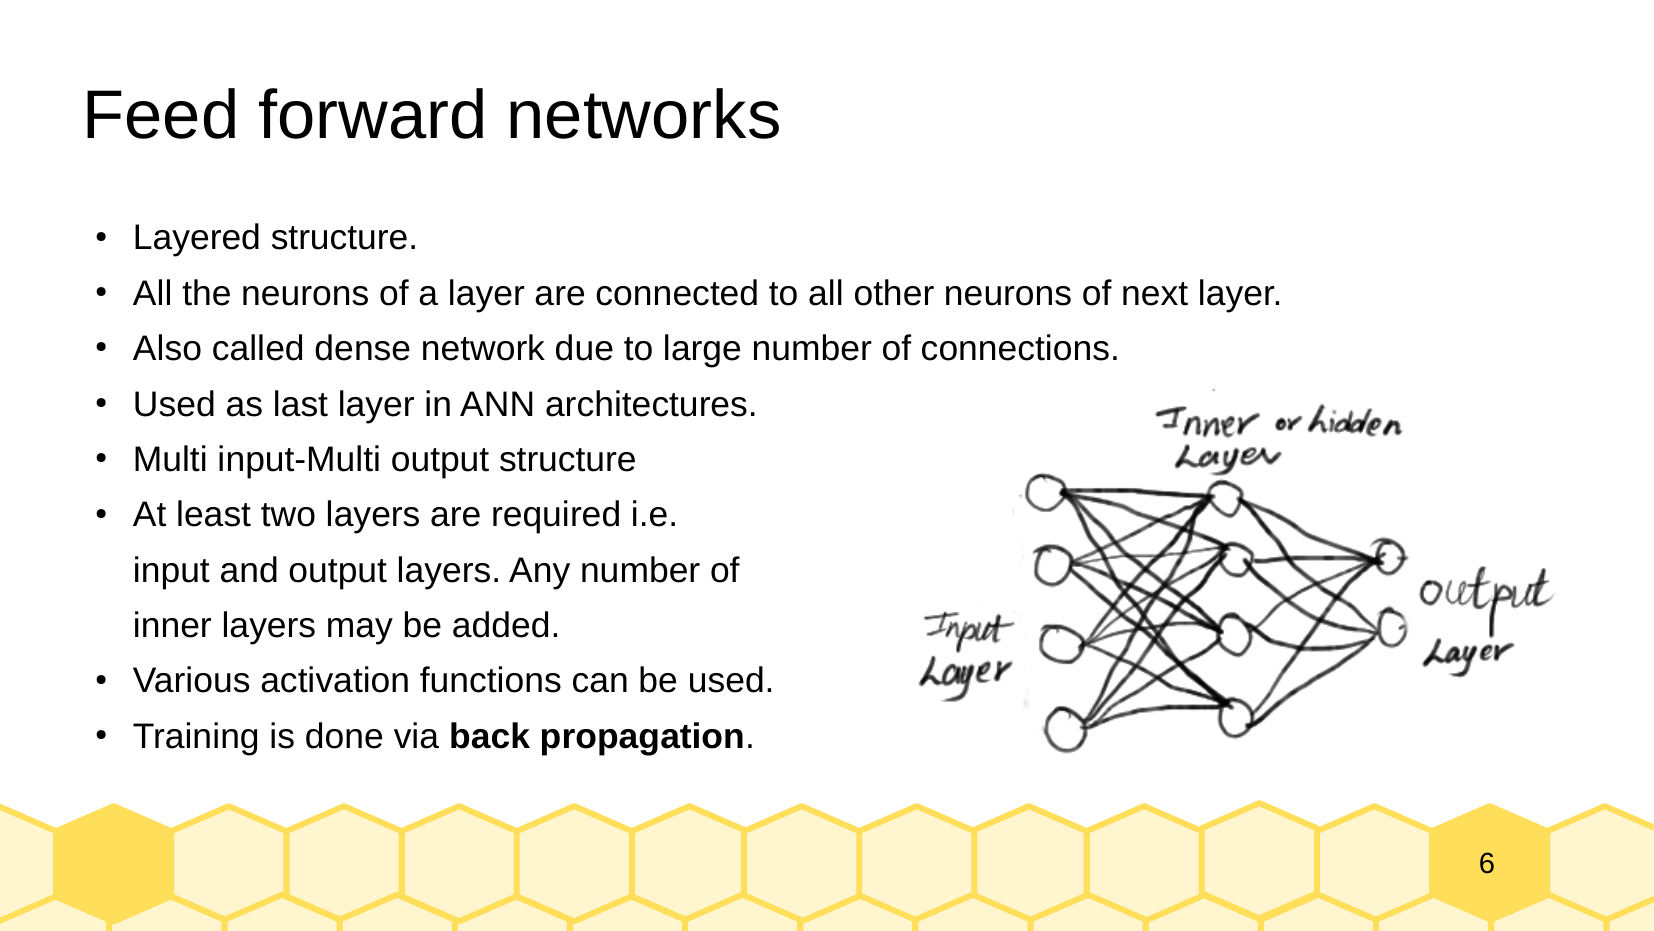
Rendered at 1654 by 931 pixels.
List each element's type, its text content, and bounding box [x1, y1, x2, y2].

picture [880, 374, 1571, 763]
list Layered structure. All the neurons of a layer are connected to all other neurons of next layer. Also called dense network due to large number of connections. Used as last layer in ANN architectures. Multi input-Multi output structure At least two layers are required i.e. input and output layers. Any number of inner layers may be added. Various activation functions can be used. Training is done via back propagation. [82, 217, 1571, 758]
title Feed forward networks [82, 37, 1571, 193]
